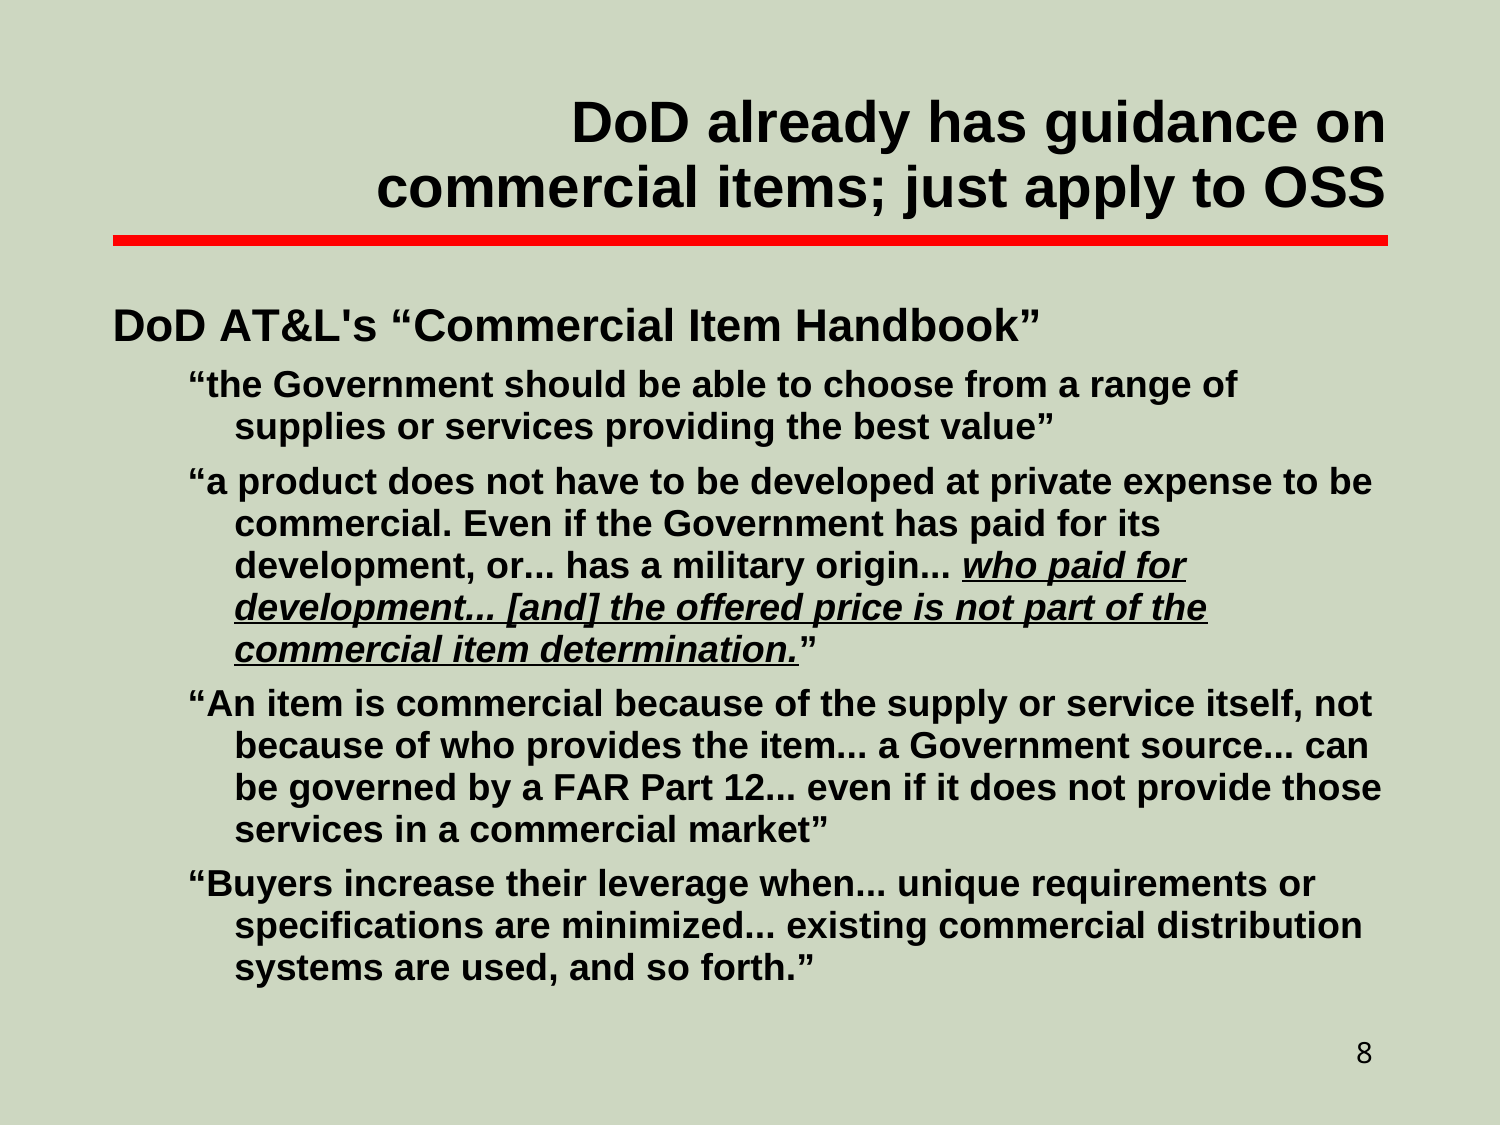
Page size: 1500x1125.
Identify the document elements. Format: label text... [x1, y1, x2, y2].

list DoD AT&L's “Commercial Item Handbook” “the Government should be able to choose from a range of supplies or services providing the best value” “a product does not have to be developed at private expense to be commercial. Even if the Government has paid for its development, or... has a military origin... who paid for development... [and] the offered price is not part of the commercial item determination.” “An item is commercial because of the supply or service itself, not because of who provides the item... a Government source... can be governed by a FAR Part 12... even if it does not provide those services in a commercial market” “Buyers increase their leverage when... unique requirements or specifications are minimized... existing commercial distribution systems are used, and so forth.” [112, 299, 1388, 1084]
title DoD already has guidance on commercial items; just apply to OSS [337, 89, 1388, 220]
